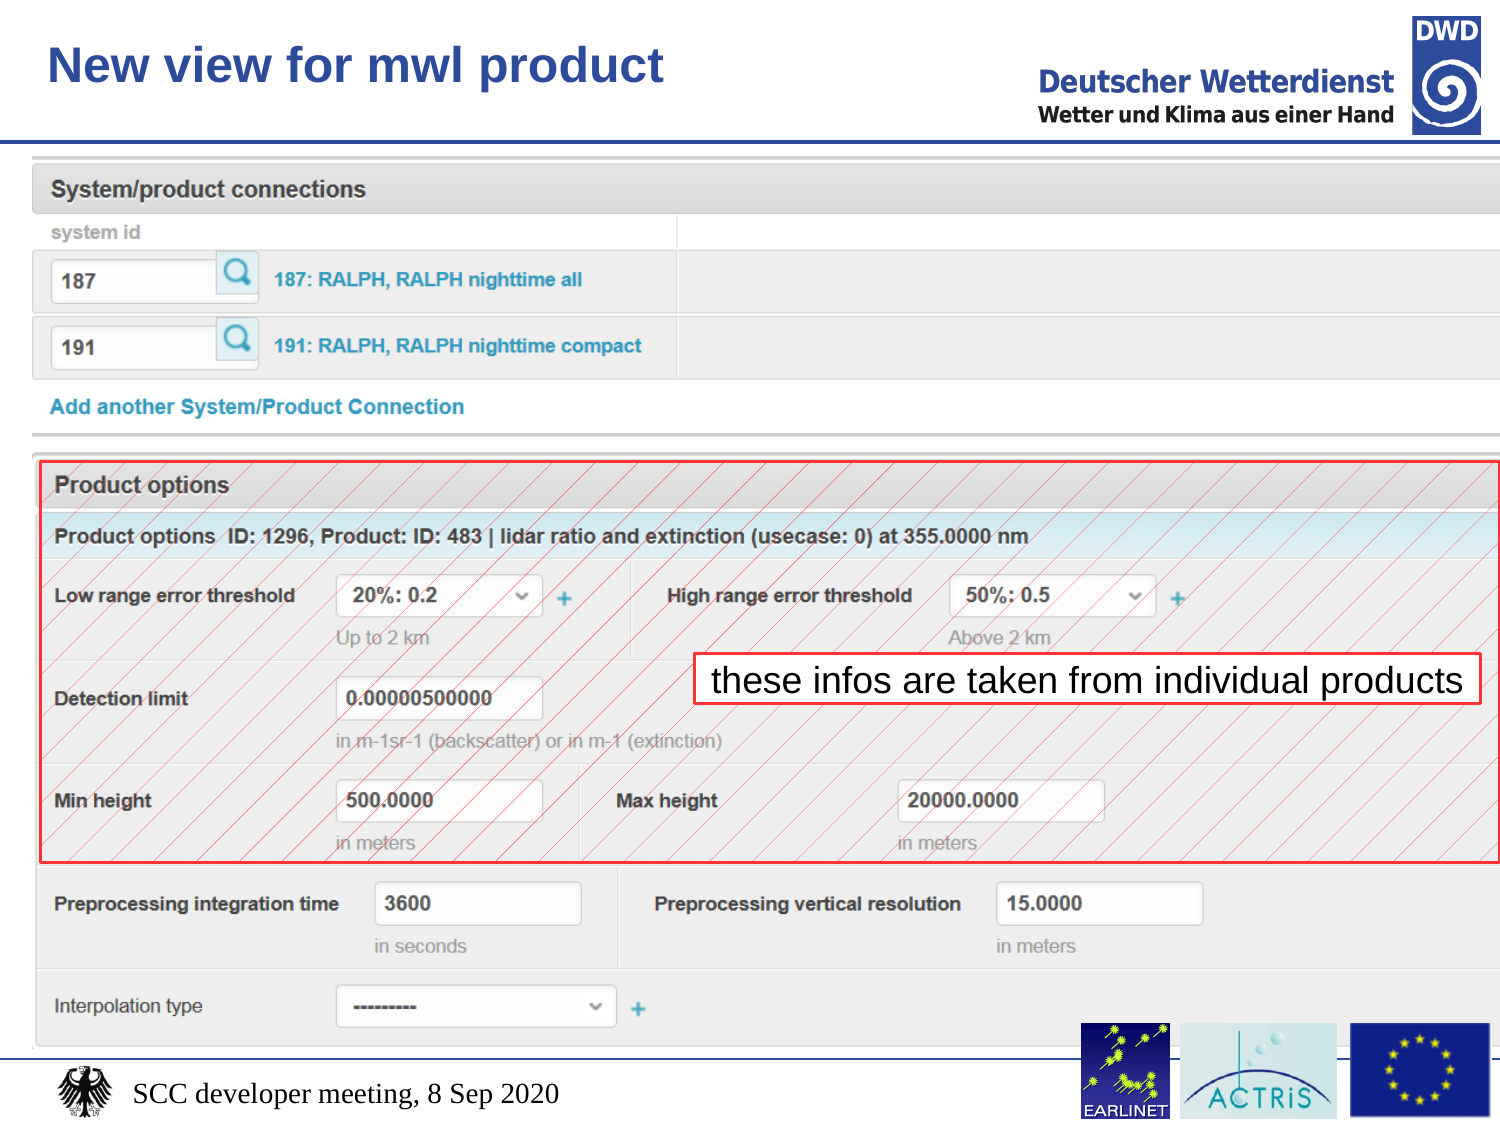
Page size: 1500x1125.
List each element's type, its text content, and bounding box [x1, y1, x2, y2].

text_box [40, 461, 1500, 863]
picture [32, 451, 1500, 1119]
picture [55, 1064, 114, 1119]
text_box New view for mwl product [32, 25, 1000, 101]
text_box these infos are taken from individual products [694, 653, 1481, 704]
picture [32, 155, 1500, 439]
picture [1038, 16, 1481, 135]
